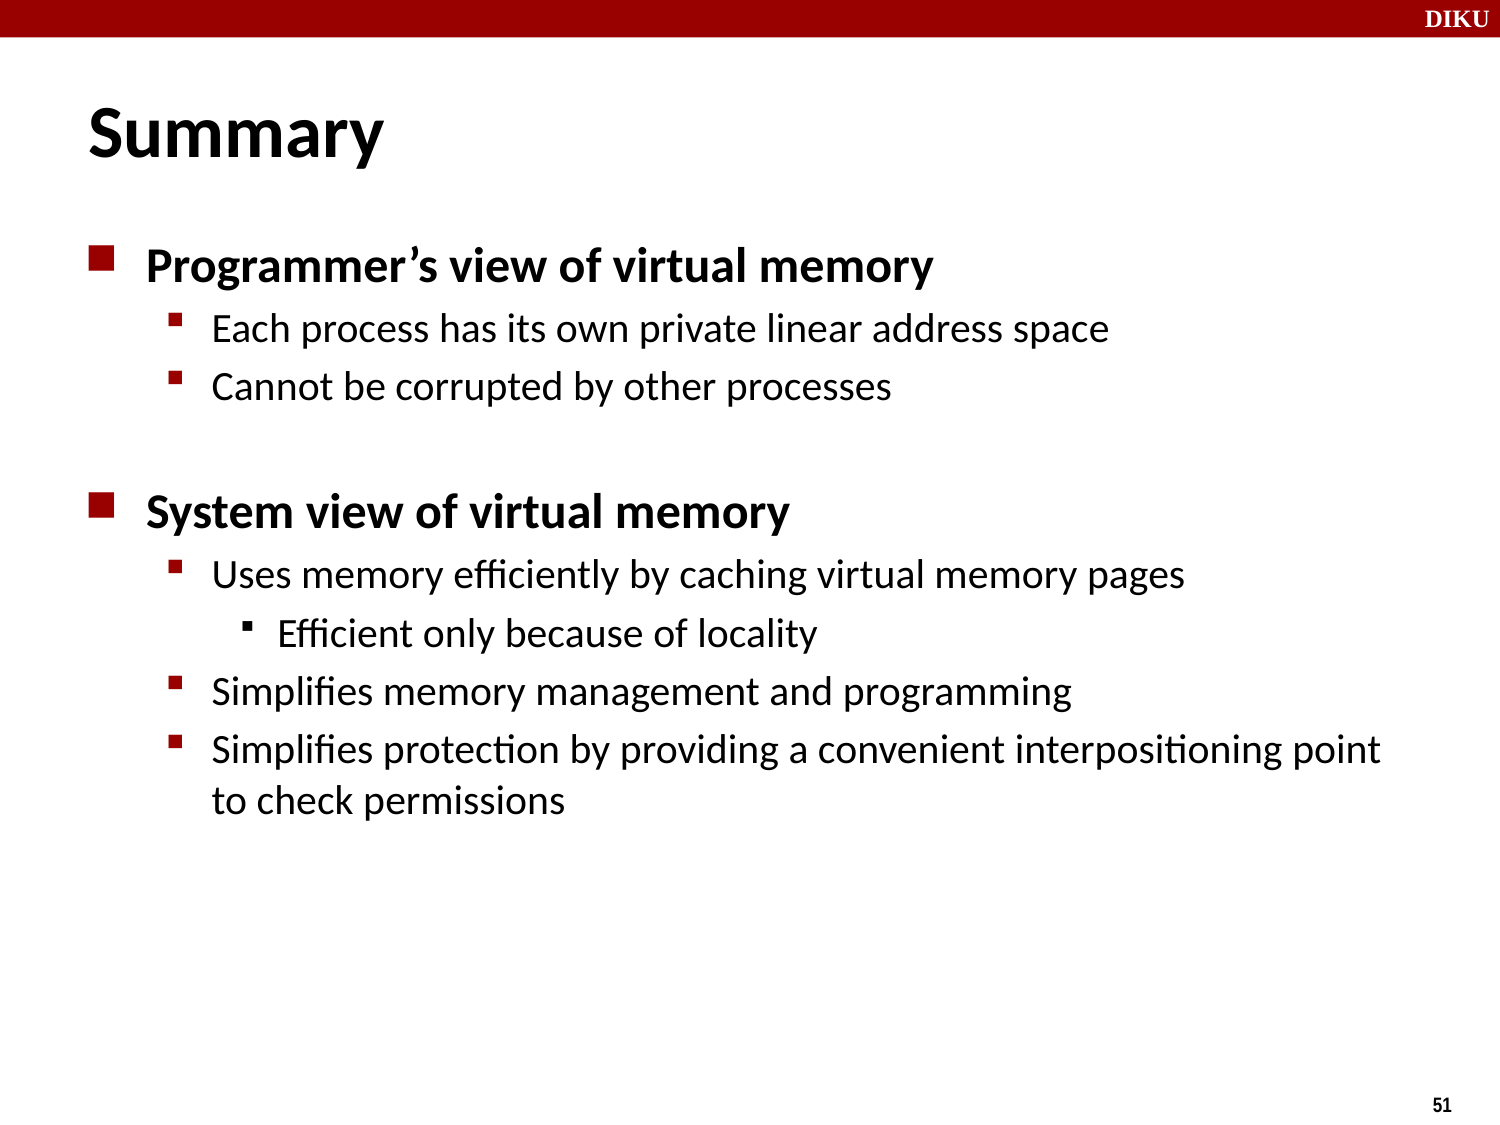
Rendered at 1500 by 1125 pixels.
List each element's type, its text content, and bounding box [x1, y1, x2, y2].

text_box Programmer’s view of virtual memory Each process has its own private linear address space Cannot be corrupted by other processes System view of virtual memory Uses memory efficiently by caching virtual memory pages Efficient only because of locality Simplifies memory management and programming Simplifies protection by providing a convenient interpositioning point to check permissions [75, 224, 1438, 1013]
text_box Summary [73, 80, 942, 175]
